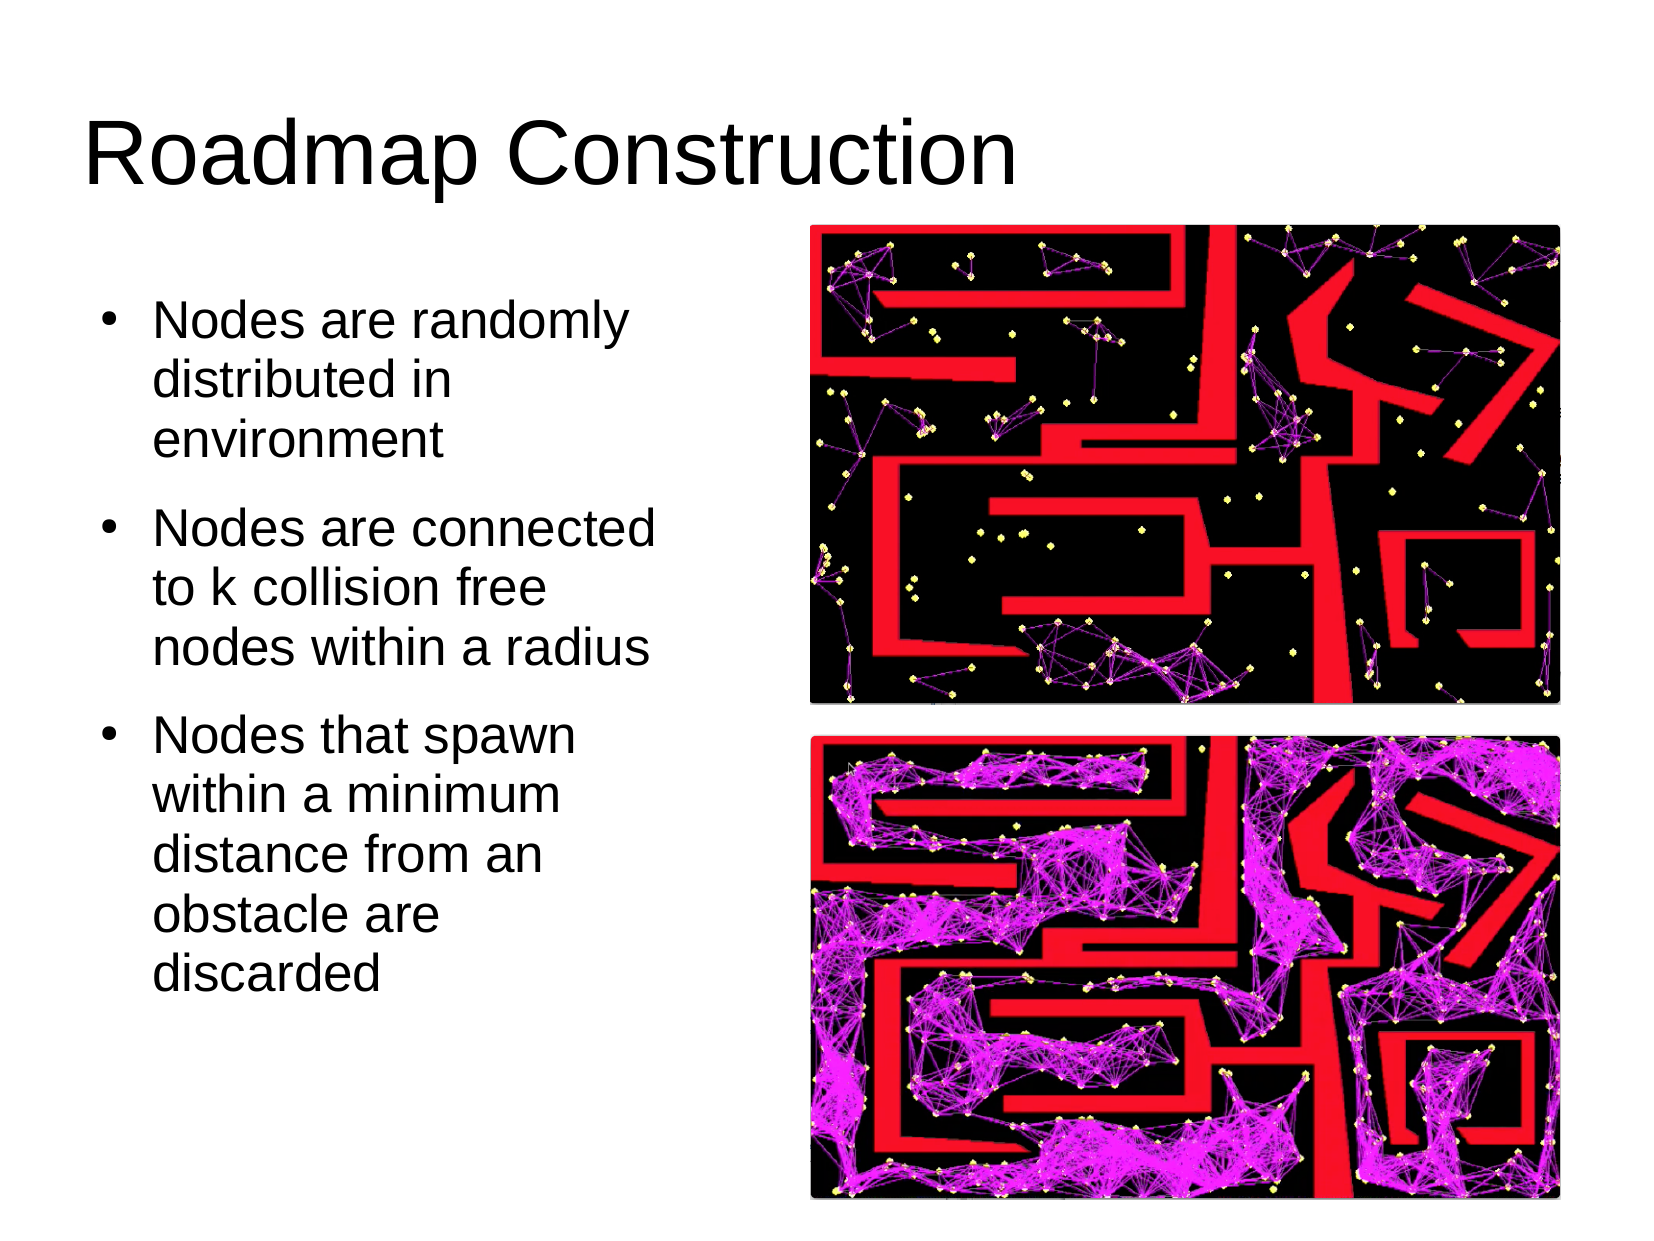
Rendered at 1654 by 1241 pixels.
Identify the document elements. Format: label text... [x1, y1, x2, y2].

list Nodes are randomly distributed in environment Nodes are connected to k collision free nodes within a radius Nodes that spawn within a minimum distance from an obstacle are discarded [82, 290, 661, 1010]
title Roadmap Construction [82, 49, 1571, 257]
picture [810, 224, 1561, 706]
picture [810, 734, 1561, 1201]
